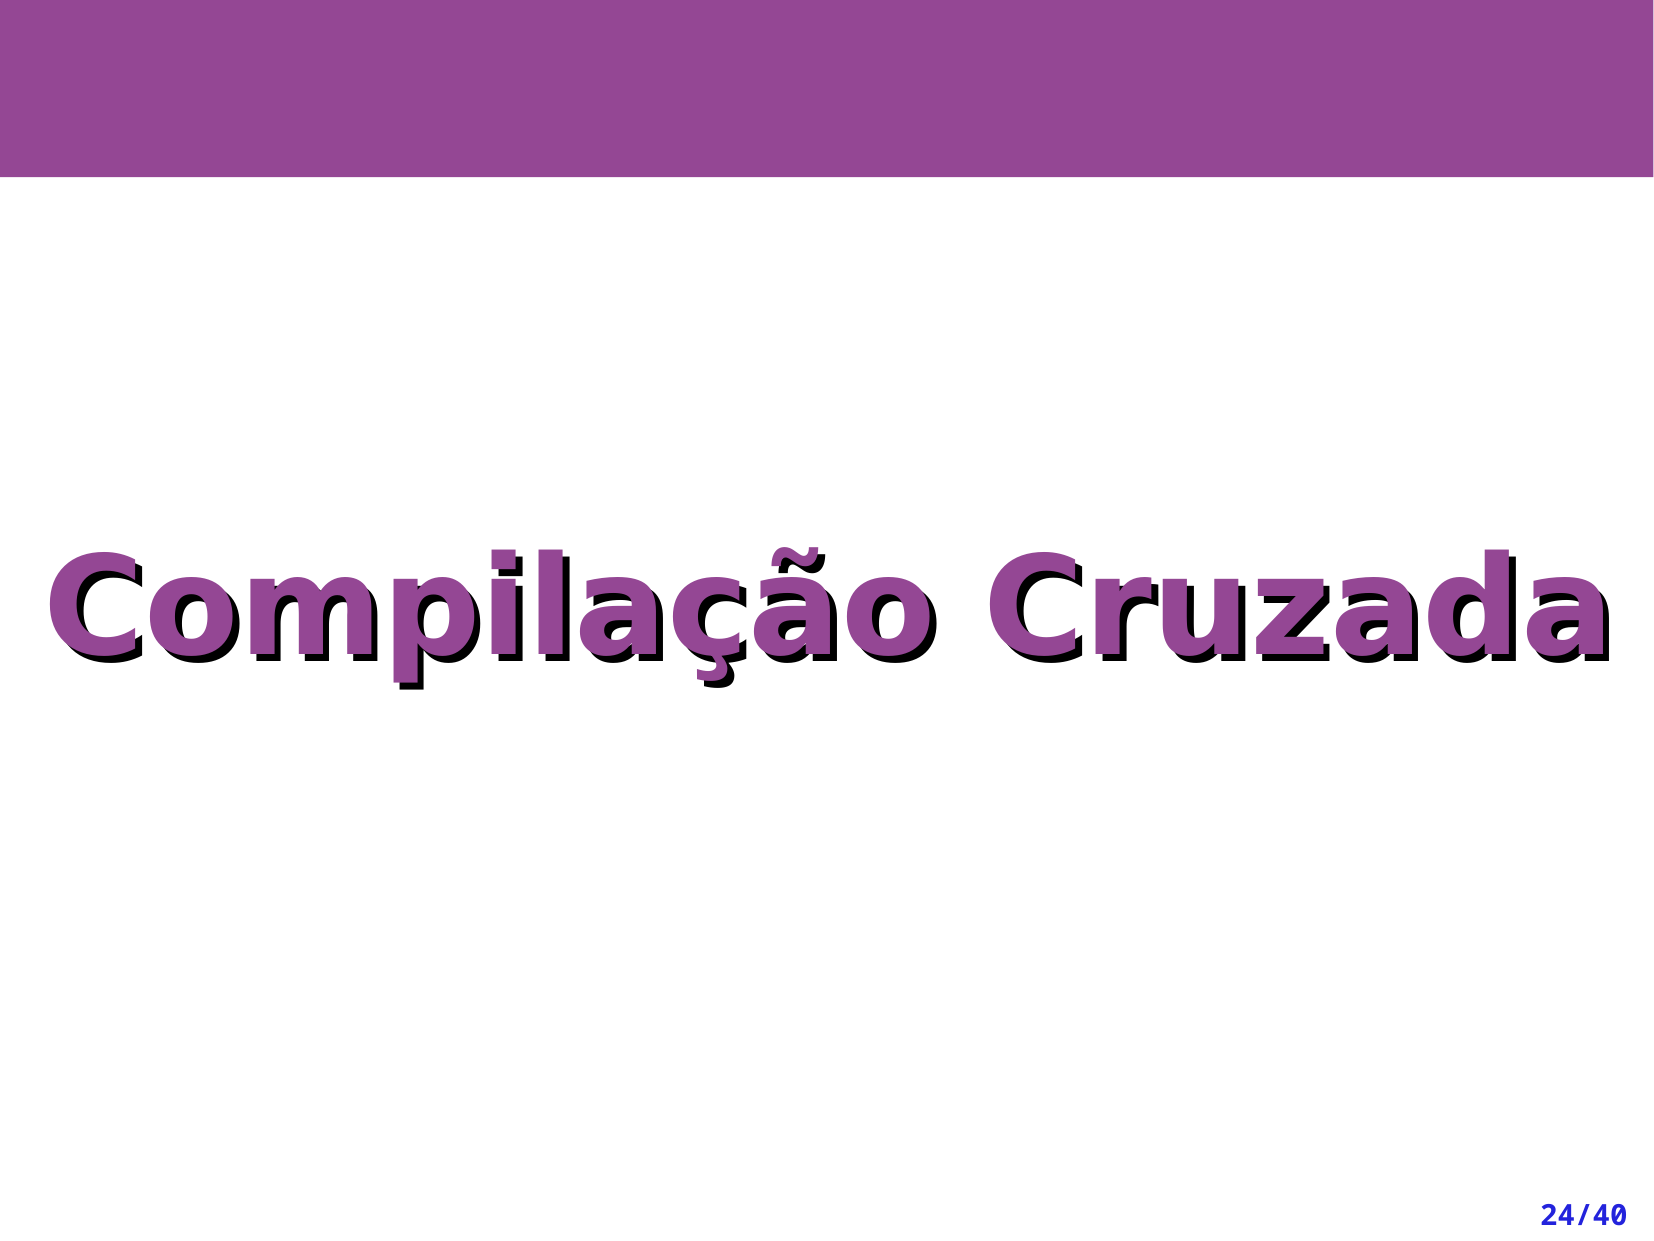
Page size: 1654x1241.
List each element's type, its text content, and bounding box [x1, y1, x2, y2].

text_box Compilação Cruzada [29, 519, 1631, 697]
